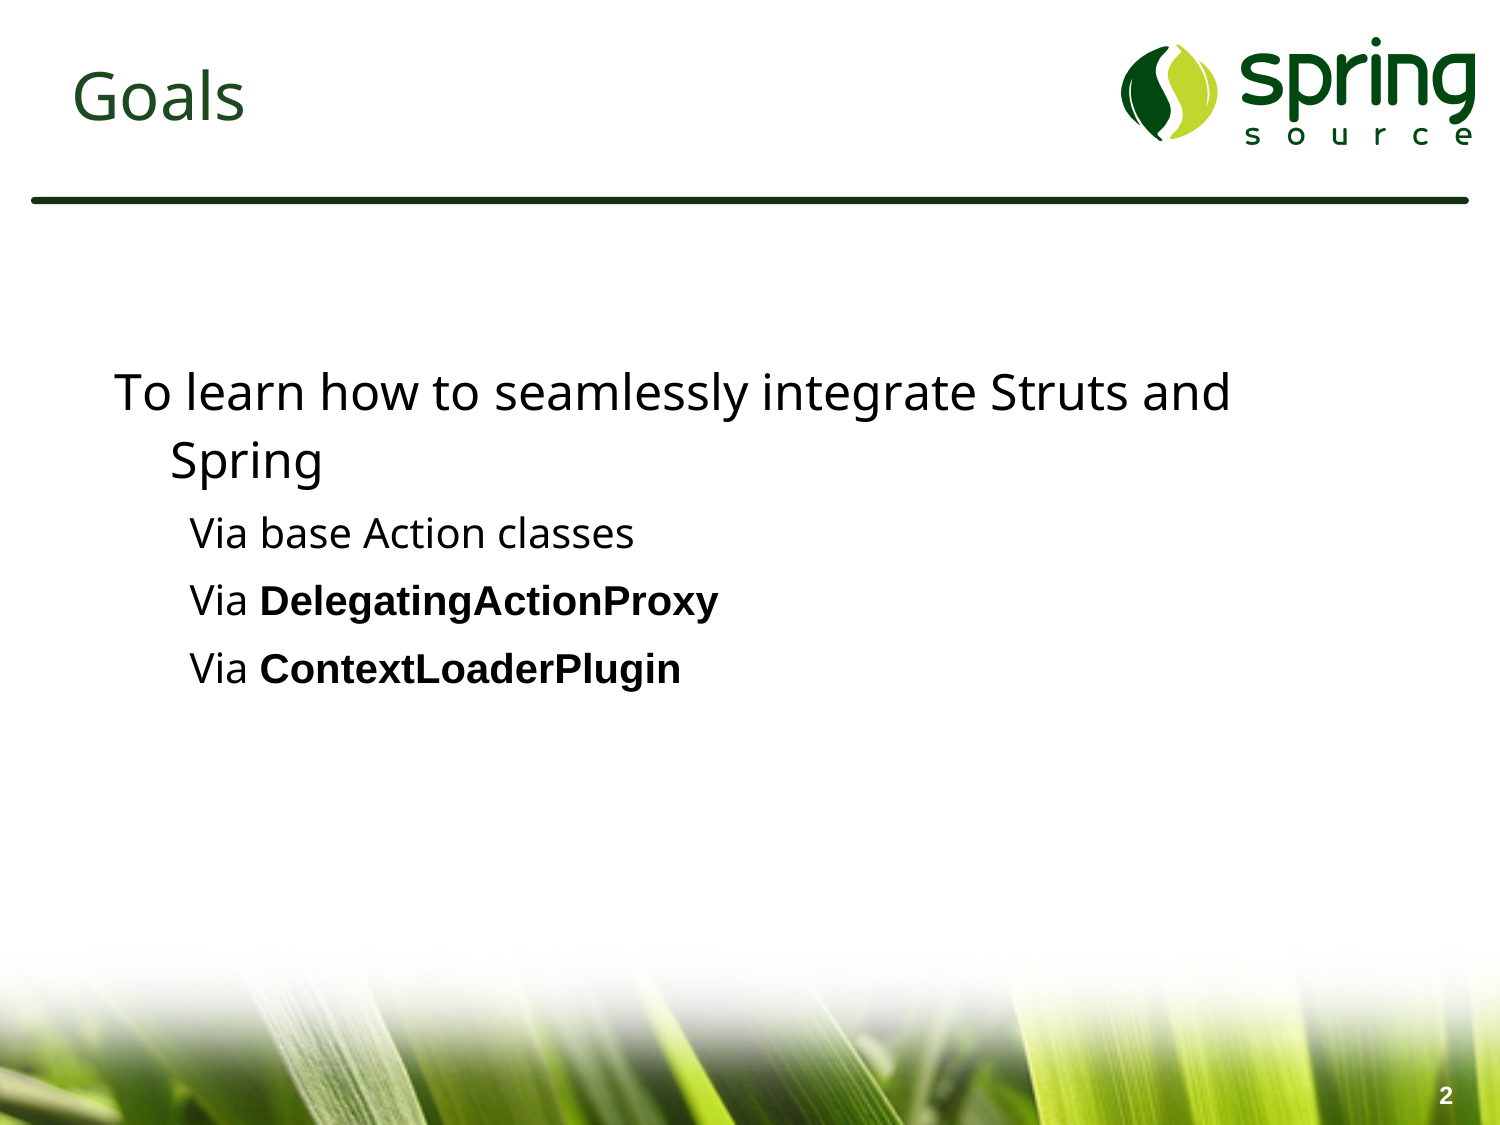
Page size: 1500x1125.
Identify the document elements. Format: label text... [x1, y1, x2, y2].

picture [0, 944, 1500, 1125]
picture [1121, 37, 1475, 145]
title Goals [56, 13, 1089, 176]
list To learn how to seamlessly integrate Struts and Spring Via base Action classes Via DelegatingActionProxy Via ContextLoaderPlugin [99, 187, 1391, 851]
